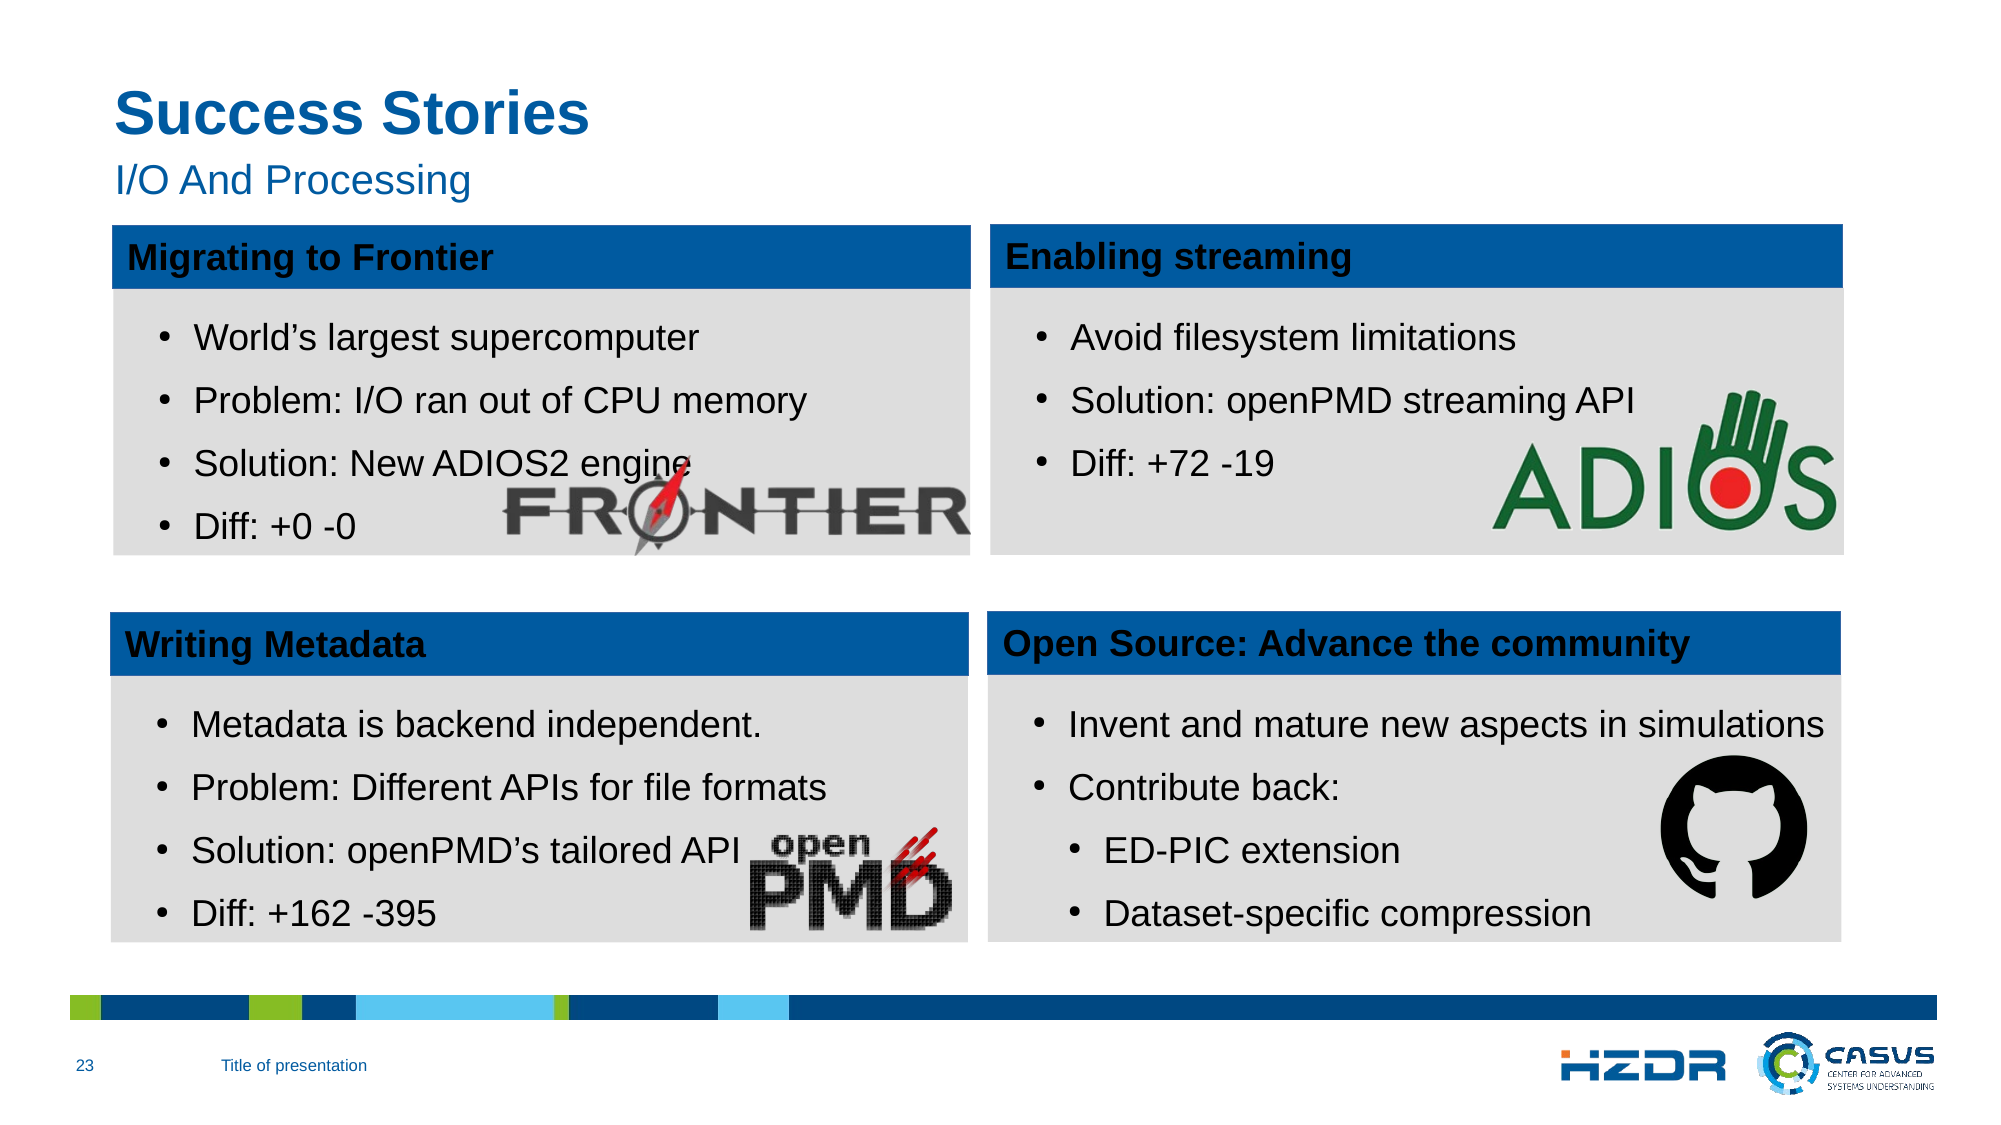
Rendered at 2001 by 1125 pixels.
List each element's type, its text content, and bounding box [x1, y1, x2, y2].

text_box Open Source: Advance the community [987, 611, 1841, 675]
text_box Migrating to Frontier [112, 225, 971, 289]
title Success Stories [114, 80, 1934, 148]
picture [502, 455, 971, 556]
picture [70, 995, 101, 1020]
picture [572, 995, 1937, 1020]
text_box Metadata is backend independent. Problem: Different APIs for file formats Solution: openPMD’s tailored API Diff: +162 -395 [110, 676, 968, 943]
text_box Avoid filesystem limitations Solution: openPMD streaming API Diff: +72 -19 [990, 288, 1489, 555]
picture [1560, 1049, 1726, 1081]
text_box Writing Metadata [110, 612, 969, 676]
picture [739, 821, 968, 943]
picture [104, 995, 569, 1020]
picture [1489, 287, 1841, 640]
picture [1602, 752, 1865, 901]
picture [1757, 1032, 1934, 1095]
text_box I/O And Processing [114, 152, 1267, 208]
text_box Invent and mature new aspects in simulations Contribute back: ED-PIC extension Dataset-specific compression [987, 674, 1842, 942]
text_box Enabling streaming [990, 224, 1843, 288]
text_box World’s largest supercomputer Problem: I/O ran out of CPU memory Solution: New ADIOS2 engine Diff: +0 -0 [113, 289, 971, 556]
